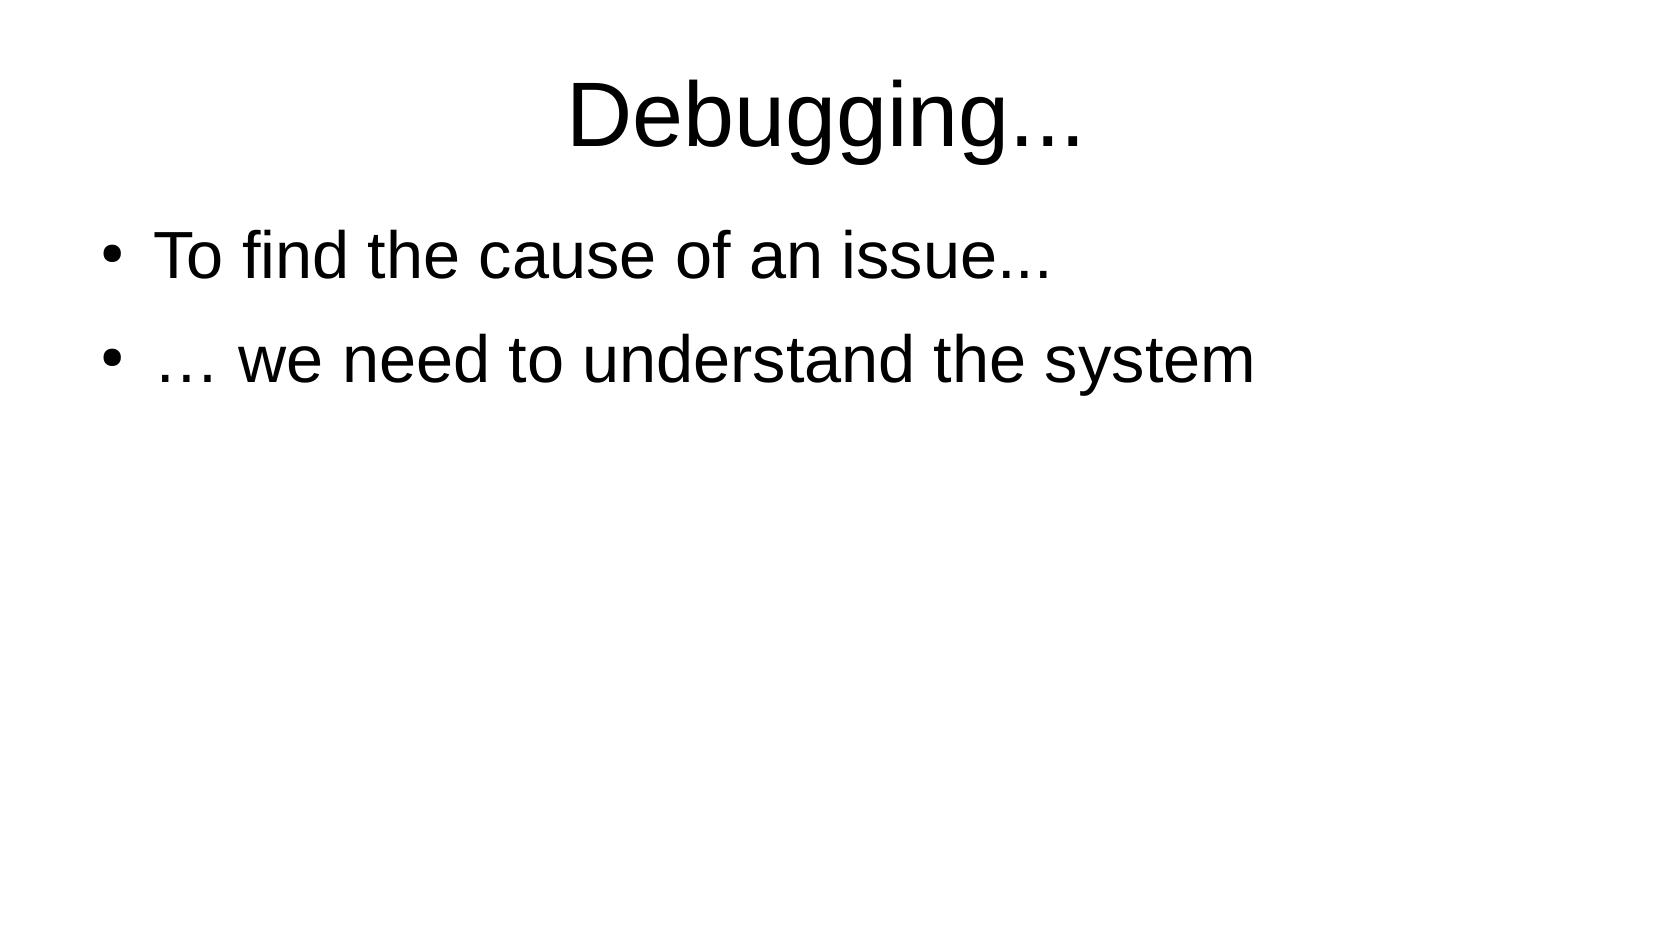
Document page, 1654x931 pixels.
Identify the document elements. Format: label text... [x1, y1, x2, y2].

title Debugging... [82, 37, 1571, 193]
list To find the cause of an issue... … we need to understand the system [82, 217, 1571, 758]
